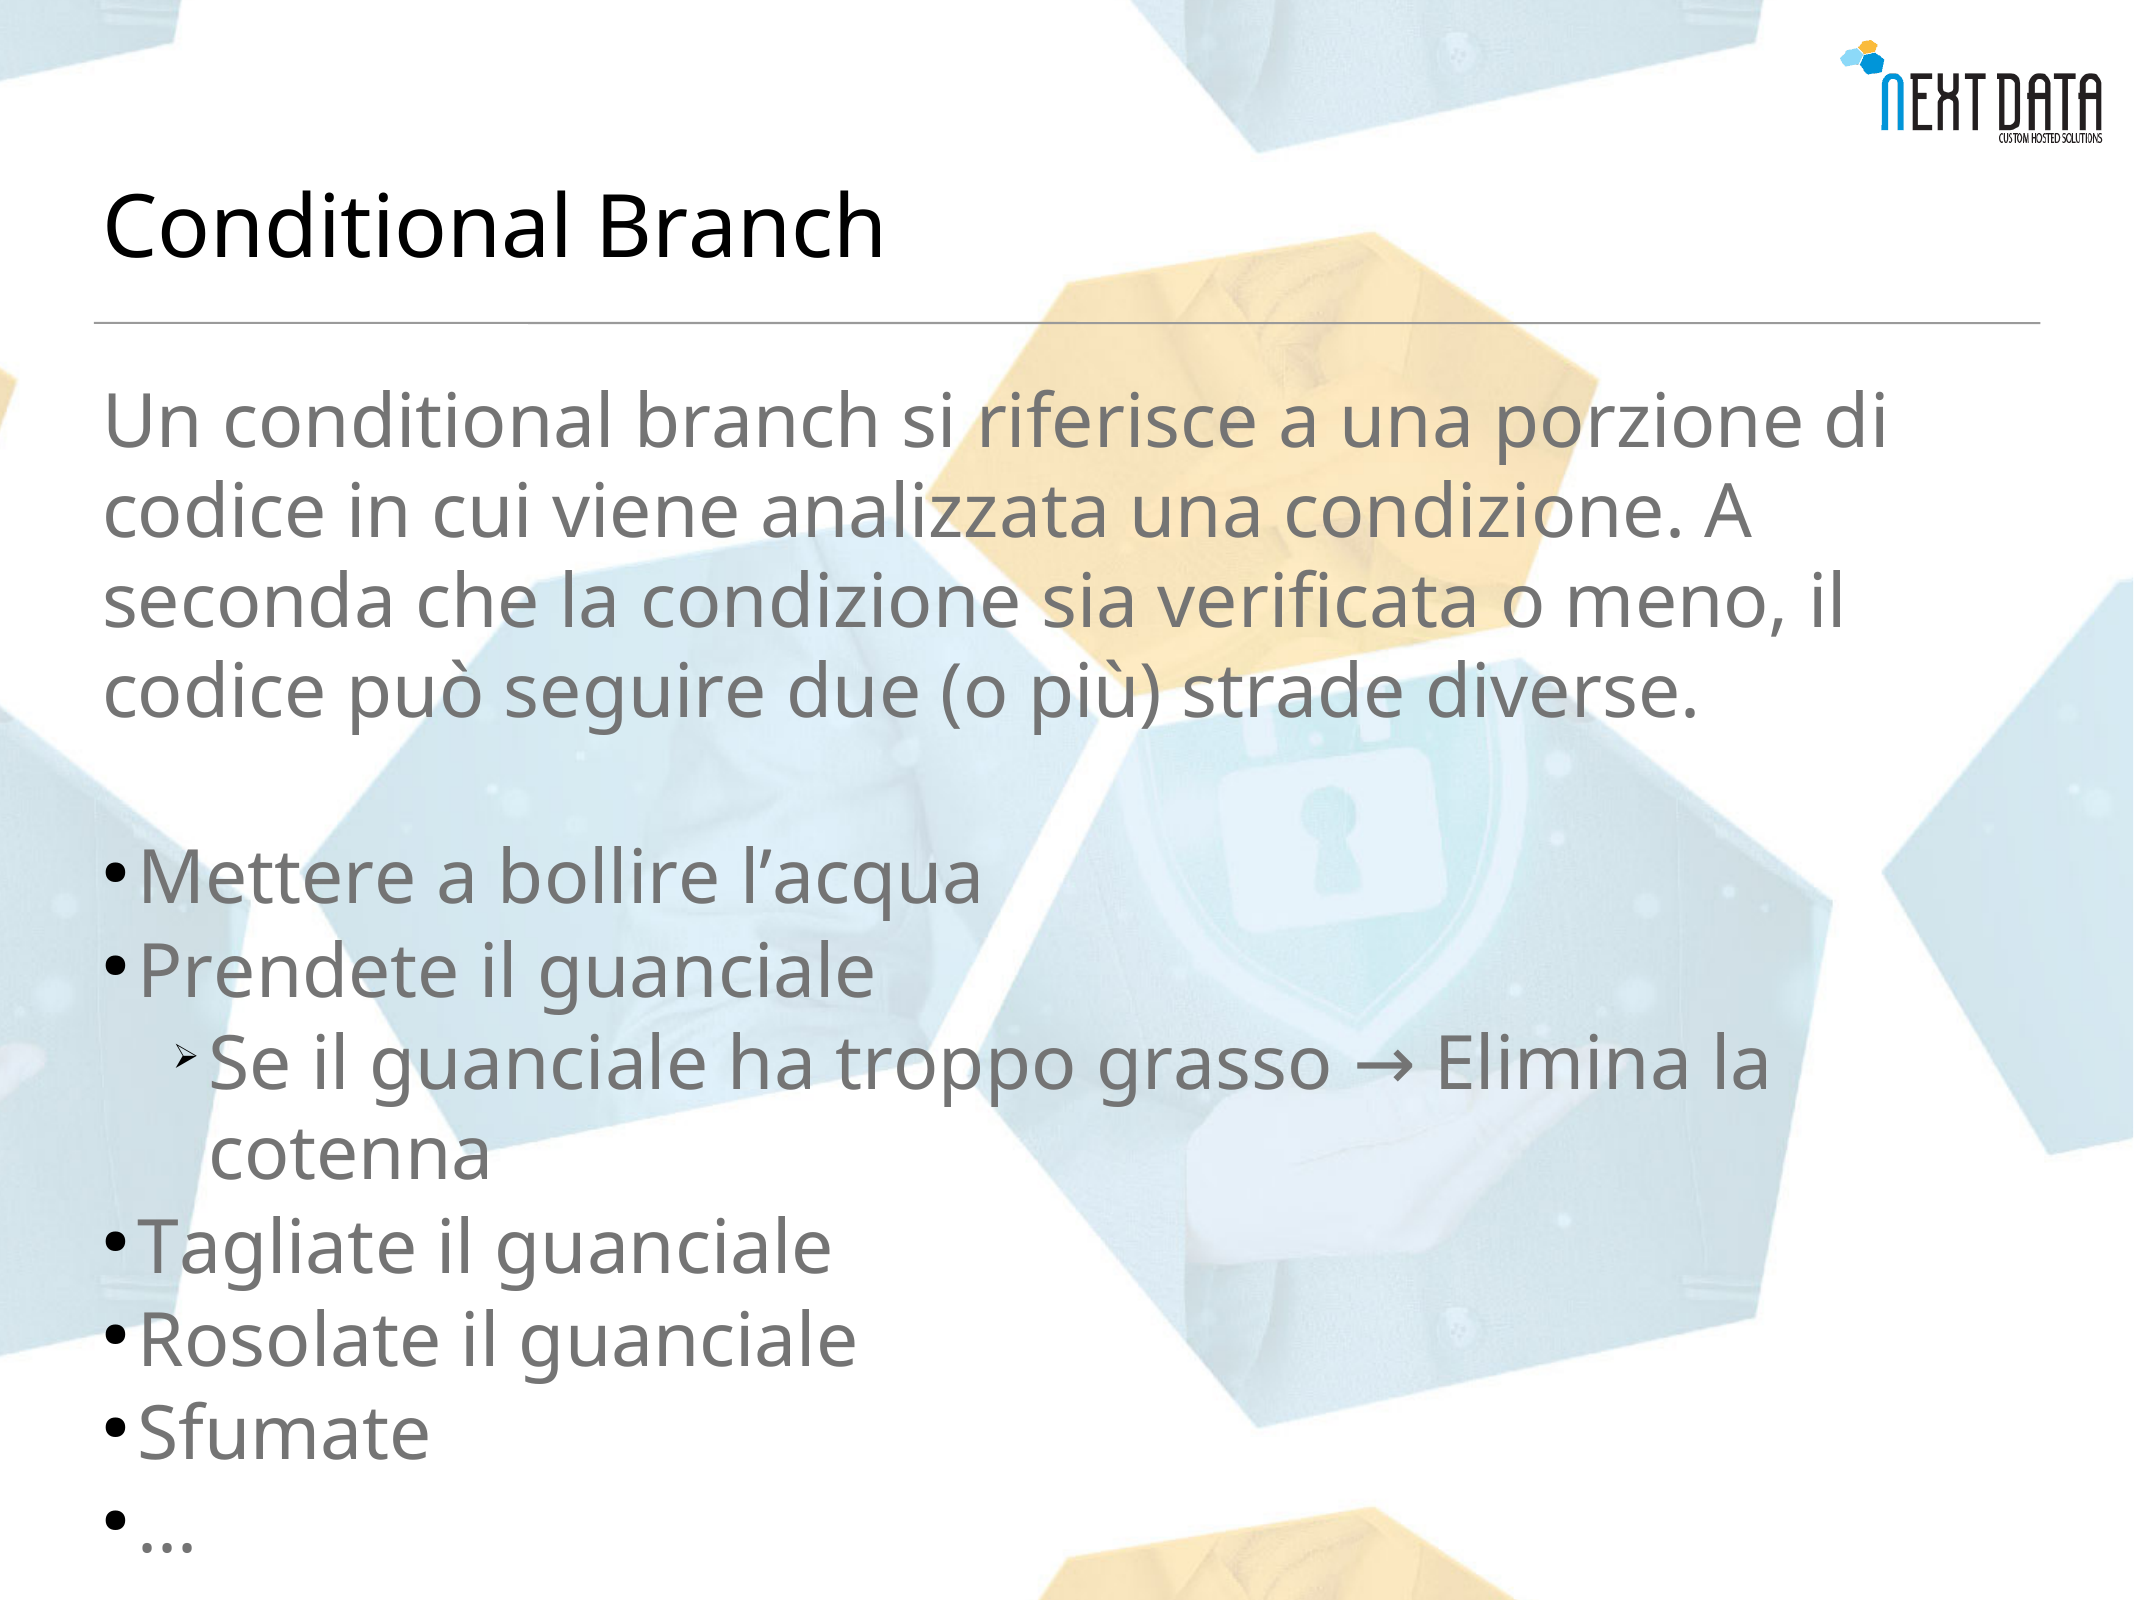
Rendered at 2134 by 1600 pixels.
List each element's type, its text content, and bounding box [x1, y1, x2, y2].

picture [0, 0, 2134, 1600]
text_box Un conditional branch si riferisce a una porzione di codice in cui viene analizzata una condizione. A seconda che la condizione sia verificata o meno, il codice può seguire due (o più) strade diverse. Mettere a bollire l’acqua Prendete il guanciale Se il guanciale ha troppo grasso → Elimina la cotenna Tagliate il guanciale Rosolate il guanciale Sfumate ... [93, 364, 2040, 1459]
text_box Conditional Branch [93, 54, 2040, 284]
